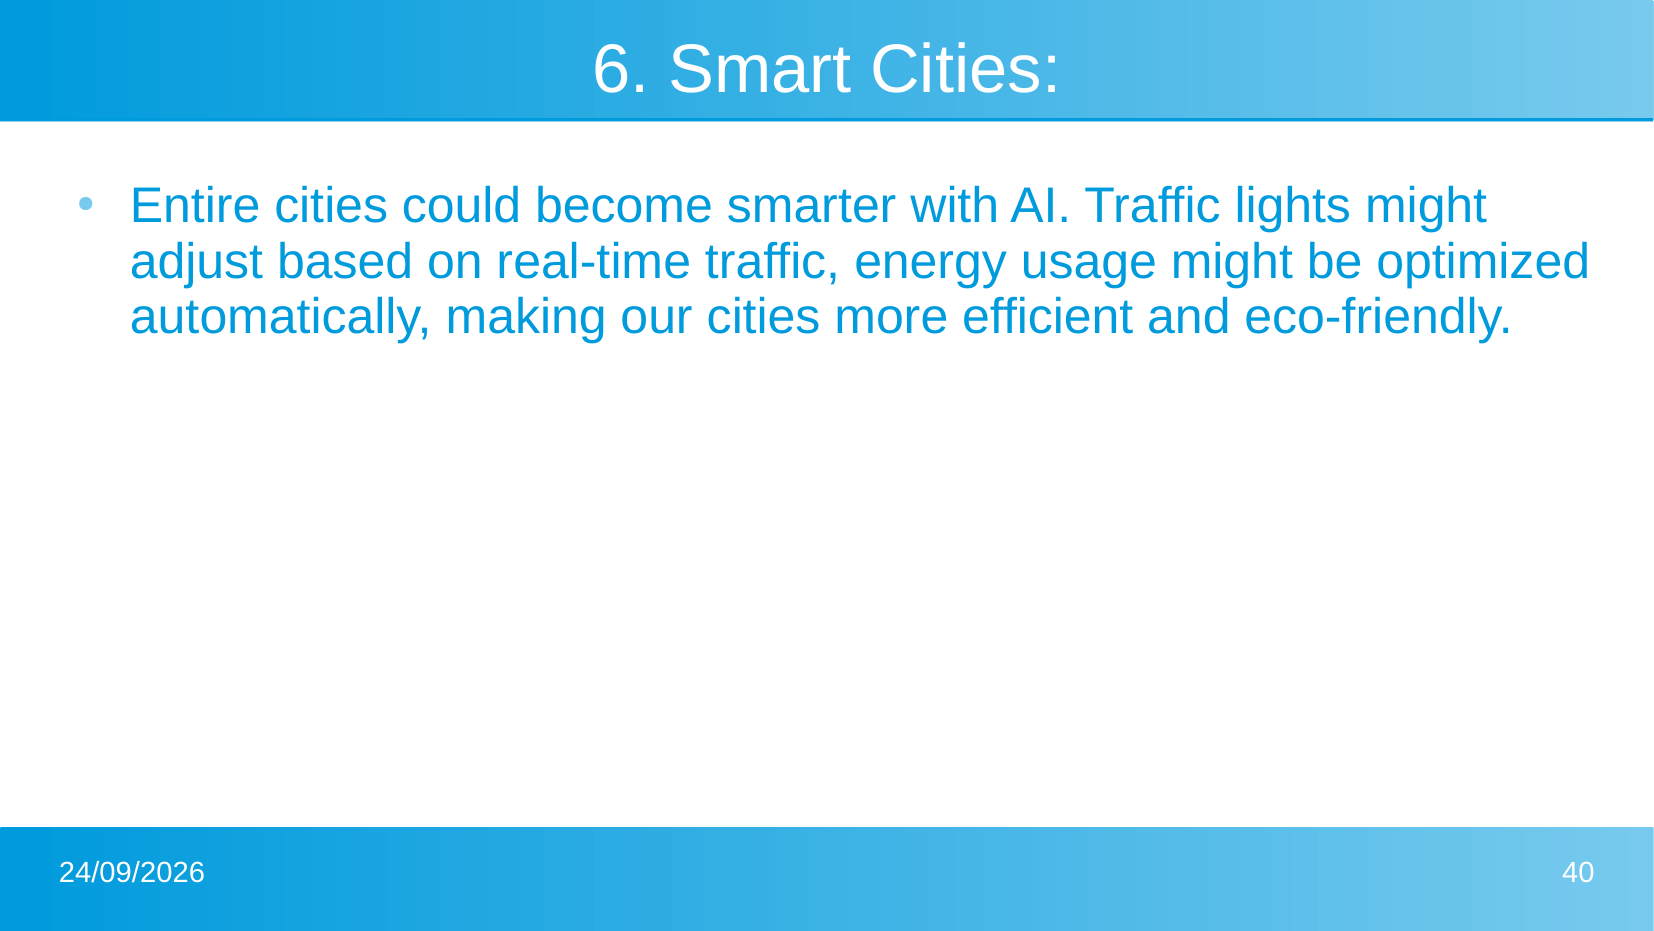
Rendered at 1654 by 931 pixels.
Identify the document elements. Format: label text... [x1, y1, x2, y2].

list Entire cities could become smarter with AI. Traffic lights might adjust based on real-time traffic, energy usage might be optimized automatically, making our cities more efficient and eco-friendly. [59, 177, 1595, 768]
title 6. Smart Cities: [59, 29, 1595, 108]
